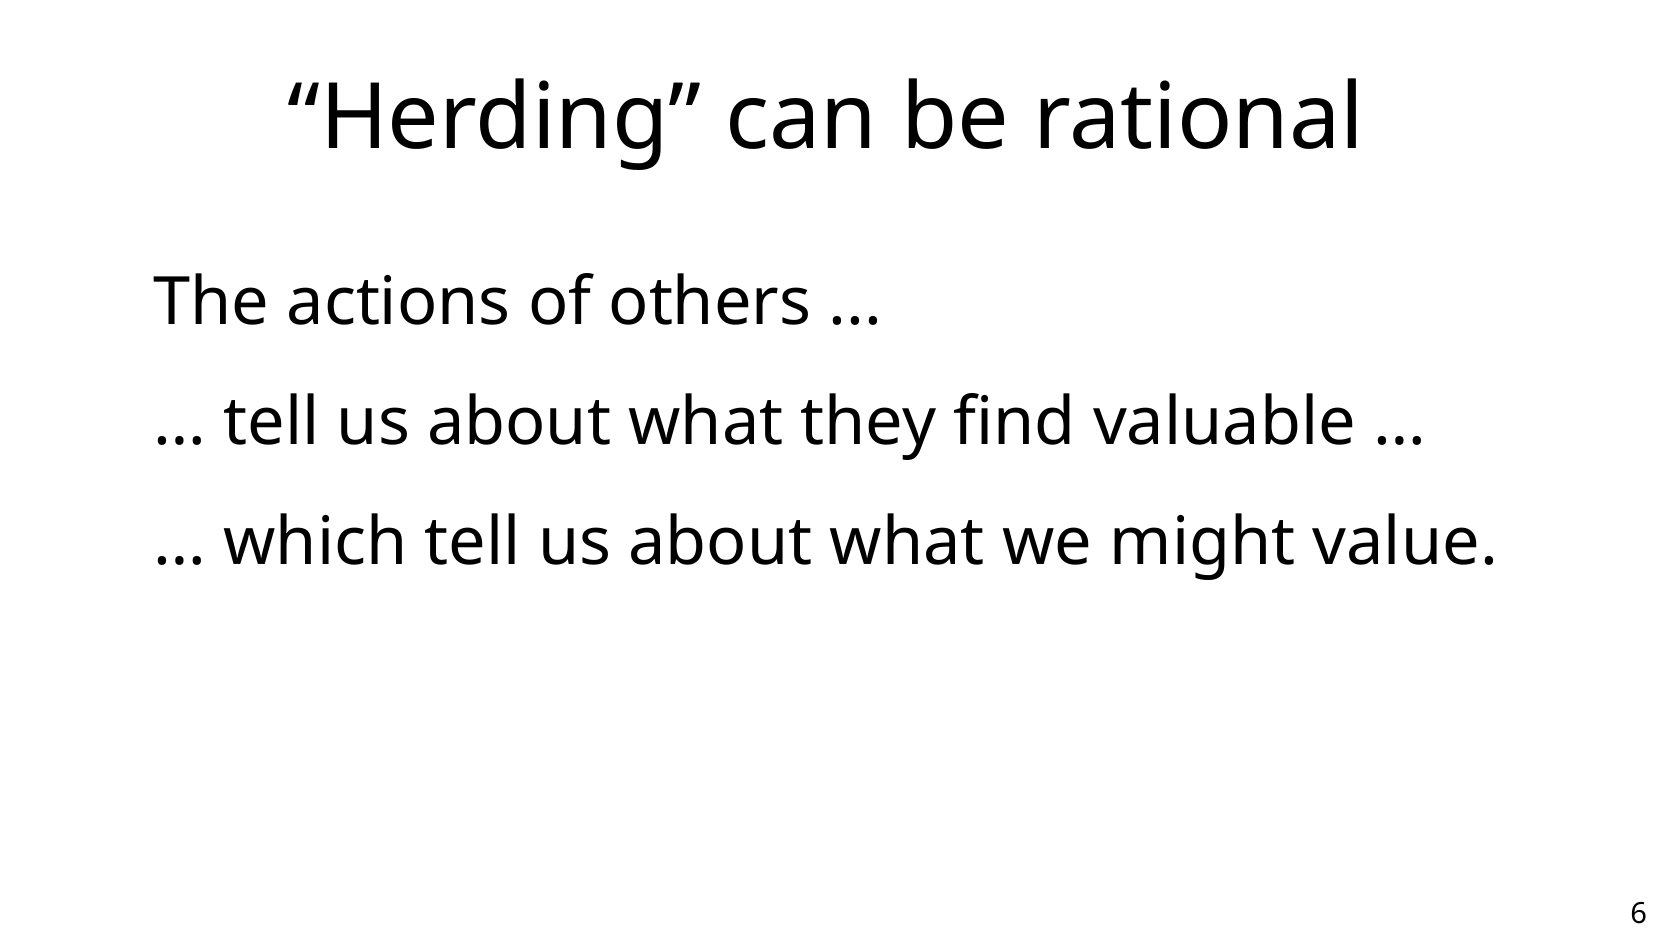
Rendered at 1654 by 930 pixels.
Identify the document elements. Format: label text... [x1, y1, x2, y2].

title “Herding” can be rational [82, 1, 1571, 225]
list The actions of others ... … tell us about what they find valuable … … which tell us about what we might value. [82, 252, 1571, 793]
